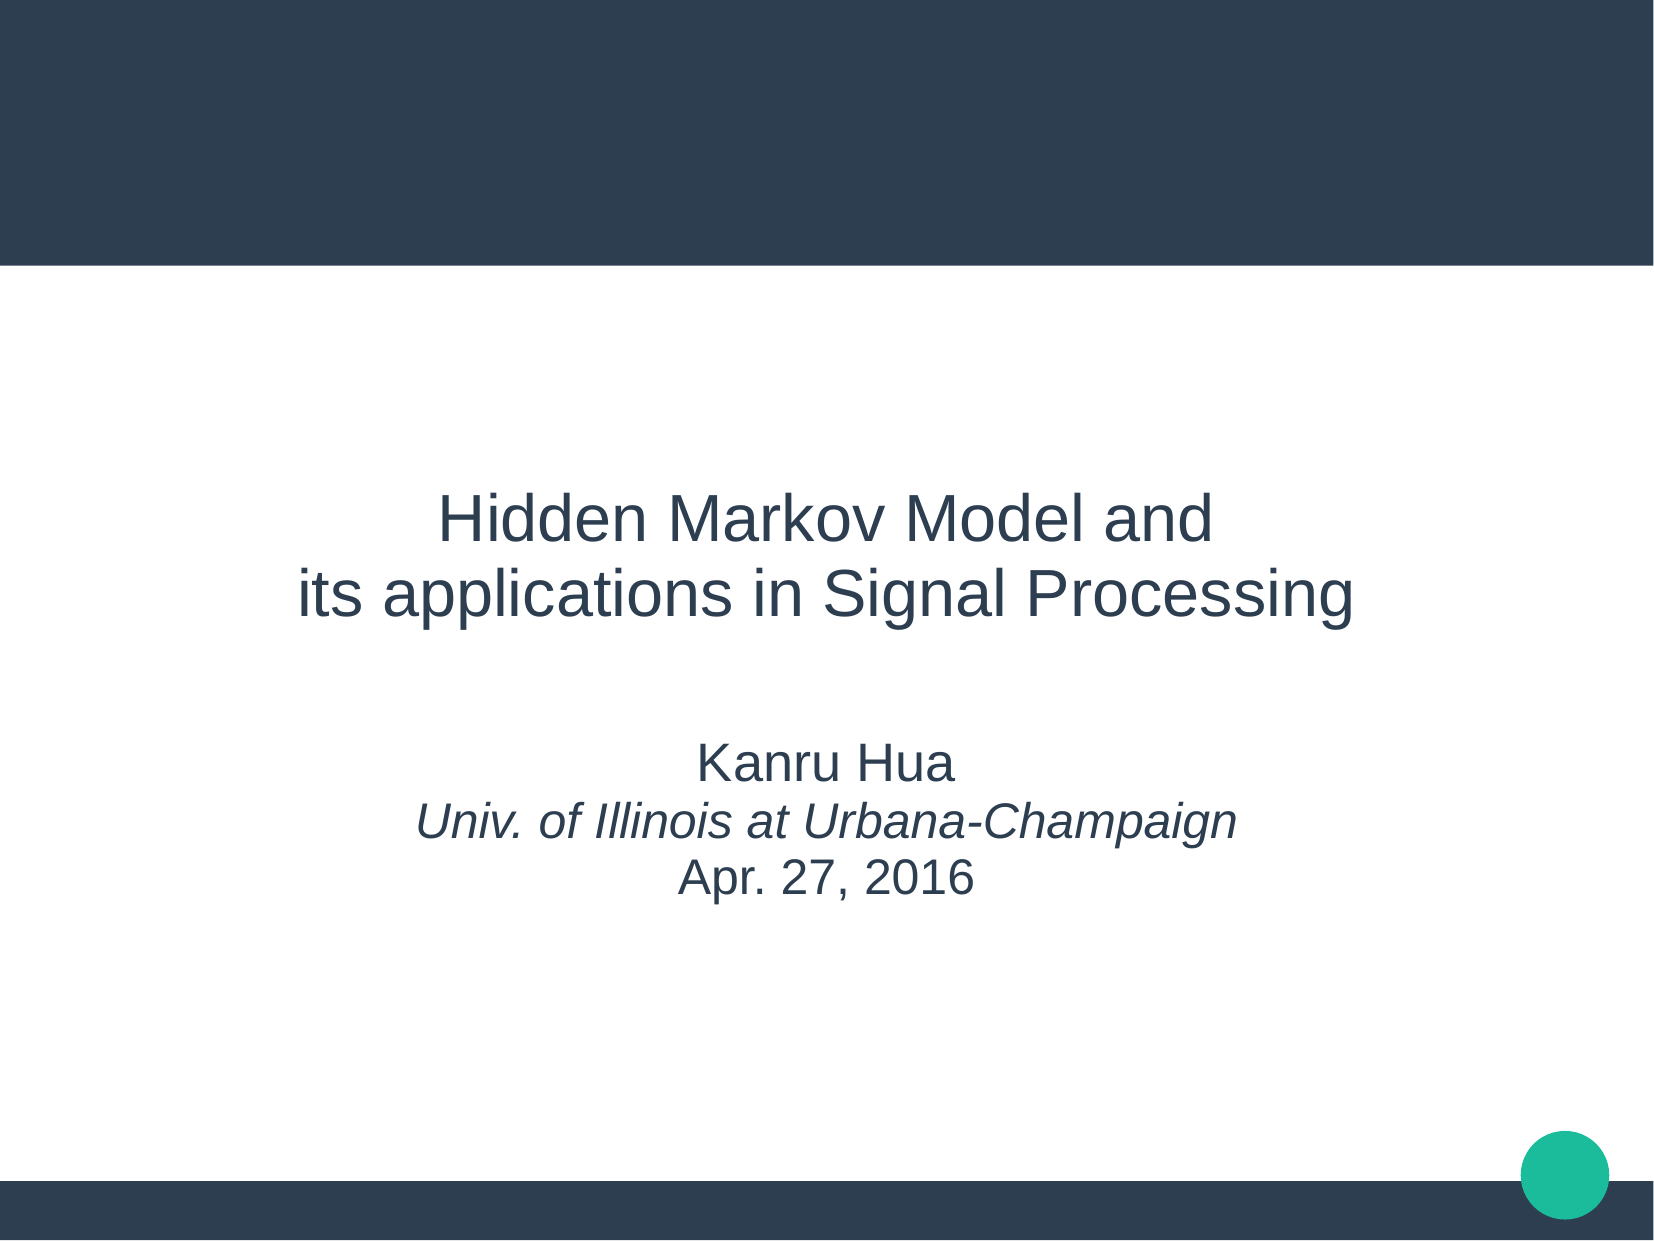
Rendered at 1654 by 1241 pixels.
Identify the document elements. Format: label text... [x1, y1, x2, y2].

subtitle Hidden Markov Model and its applications in Signal Processing Kanru Hua Univ. of Illinois at Urbana-Champaign Apr. 27, 2016 [82, 212, 1571, 1173]
